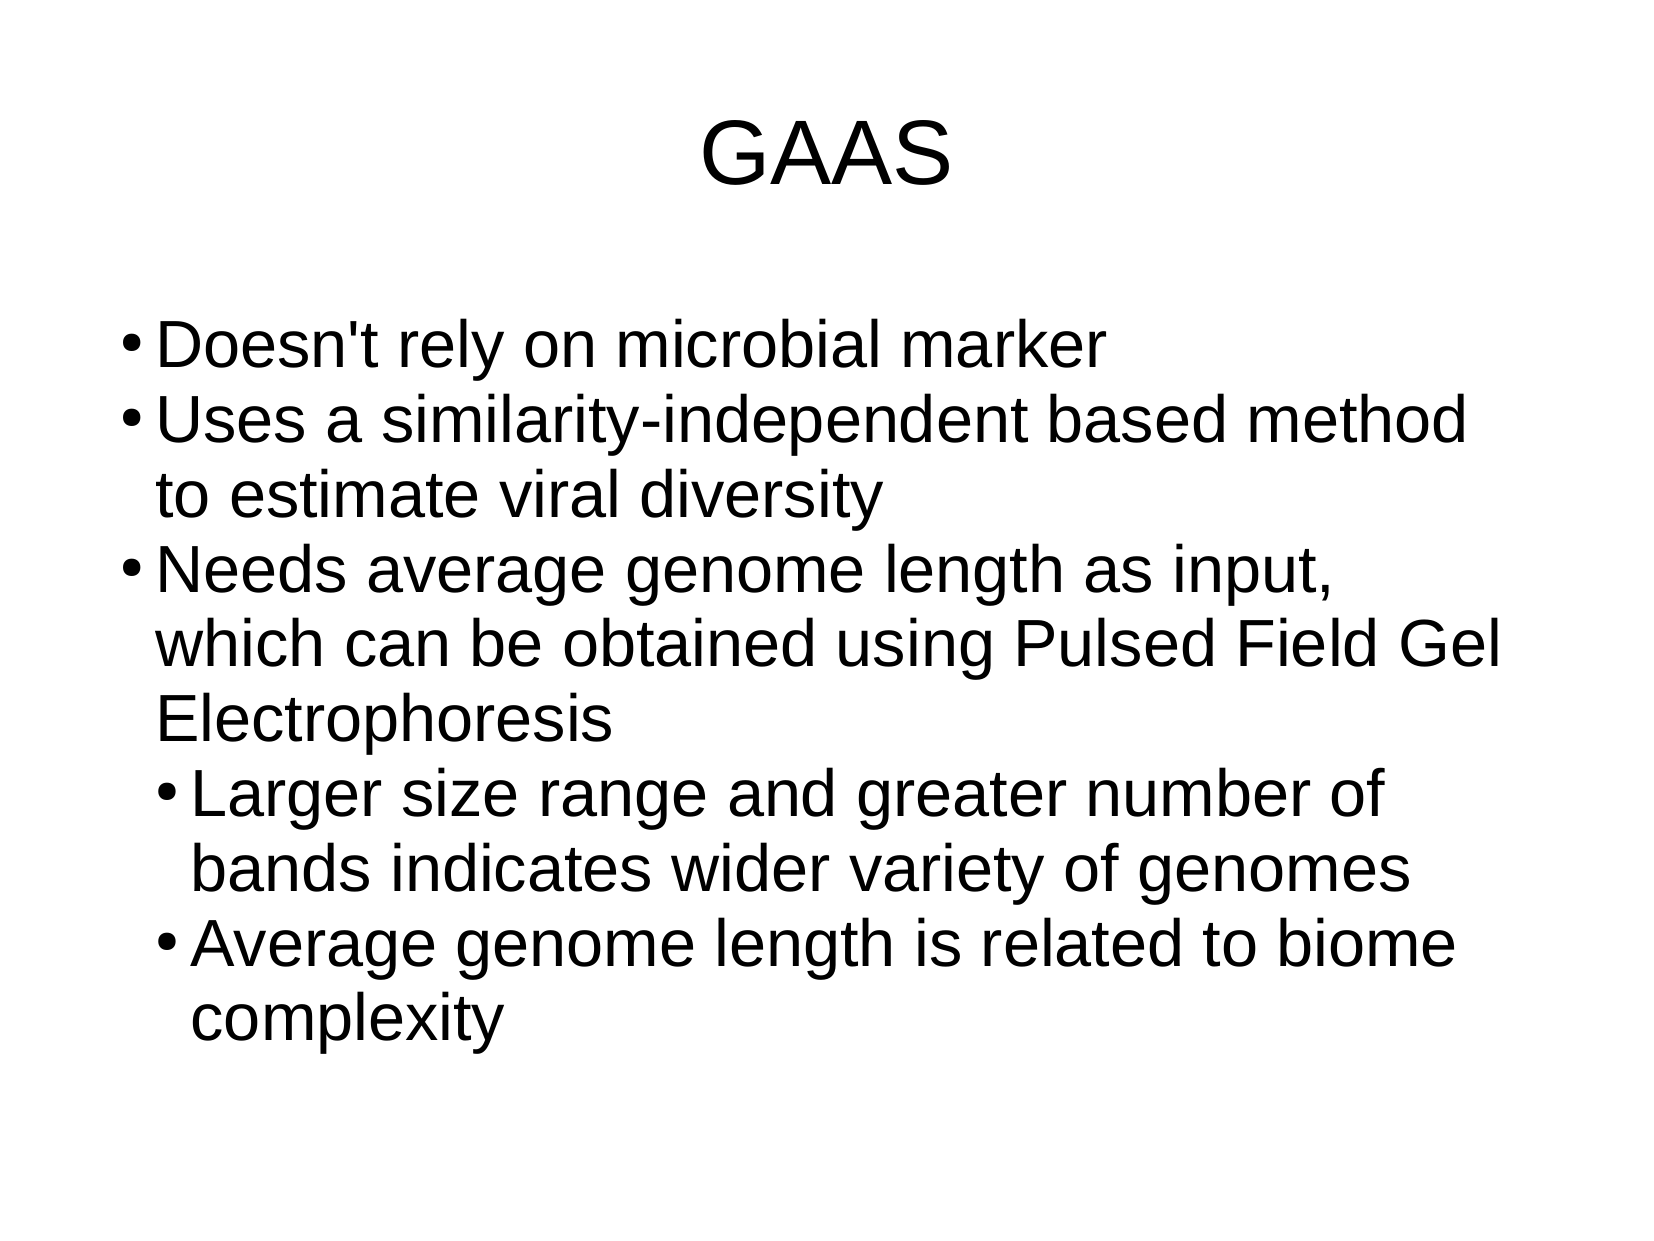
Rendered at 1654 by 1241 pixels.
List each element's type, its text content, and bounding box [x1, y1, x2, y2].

title GAAS [82, 49, 1571, 257]
text_box Doesn't rely on microbial marker Uses a similarity-independent based method to estimate viral diversity Needs average genome length as input, which can be obtained using Pulsed Field Gel Electrophoresis Larger size range and greater number of bands indicates wider variety of genomes Average genome length is related to biome complexity [105, 300, 1531, 1111]
